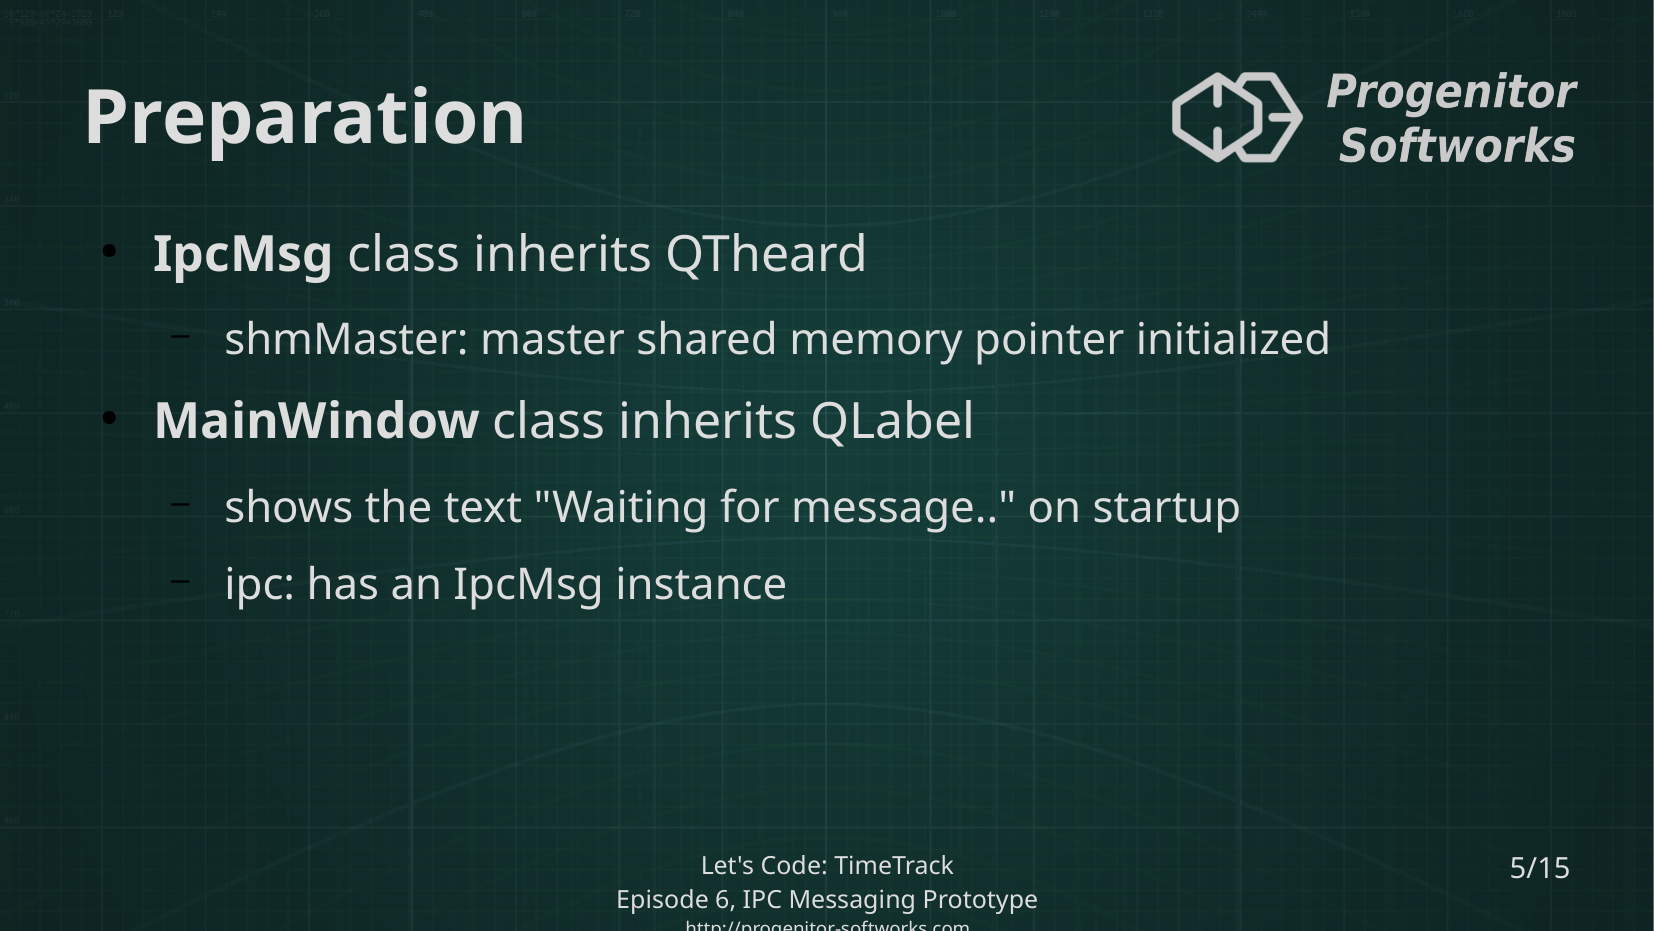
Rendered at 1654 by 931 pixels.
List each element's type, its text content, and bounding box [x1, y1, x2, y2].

list IpcMsg class inherits QTheard shmMaster: master shared memory pointer initialized MainWindow class inherits QLabel shows the text "Waiting for message.." on startup ipc: has an IpcMsg instance [82, 217, 1571, 819]
title Preparation [82, 37, 1133, 193]
picture [0, 0, 1654, 931]
